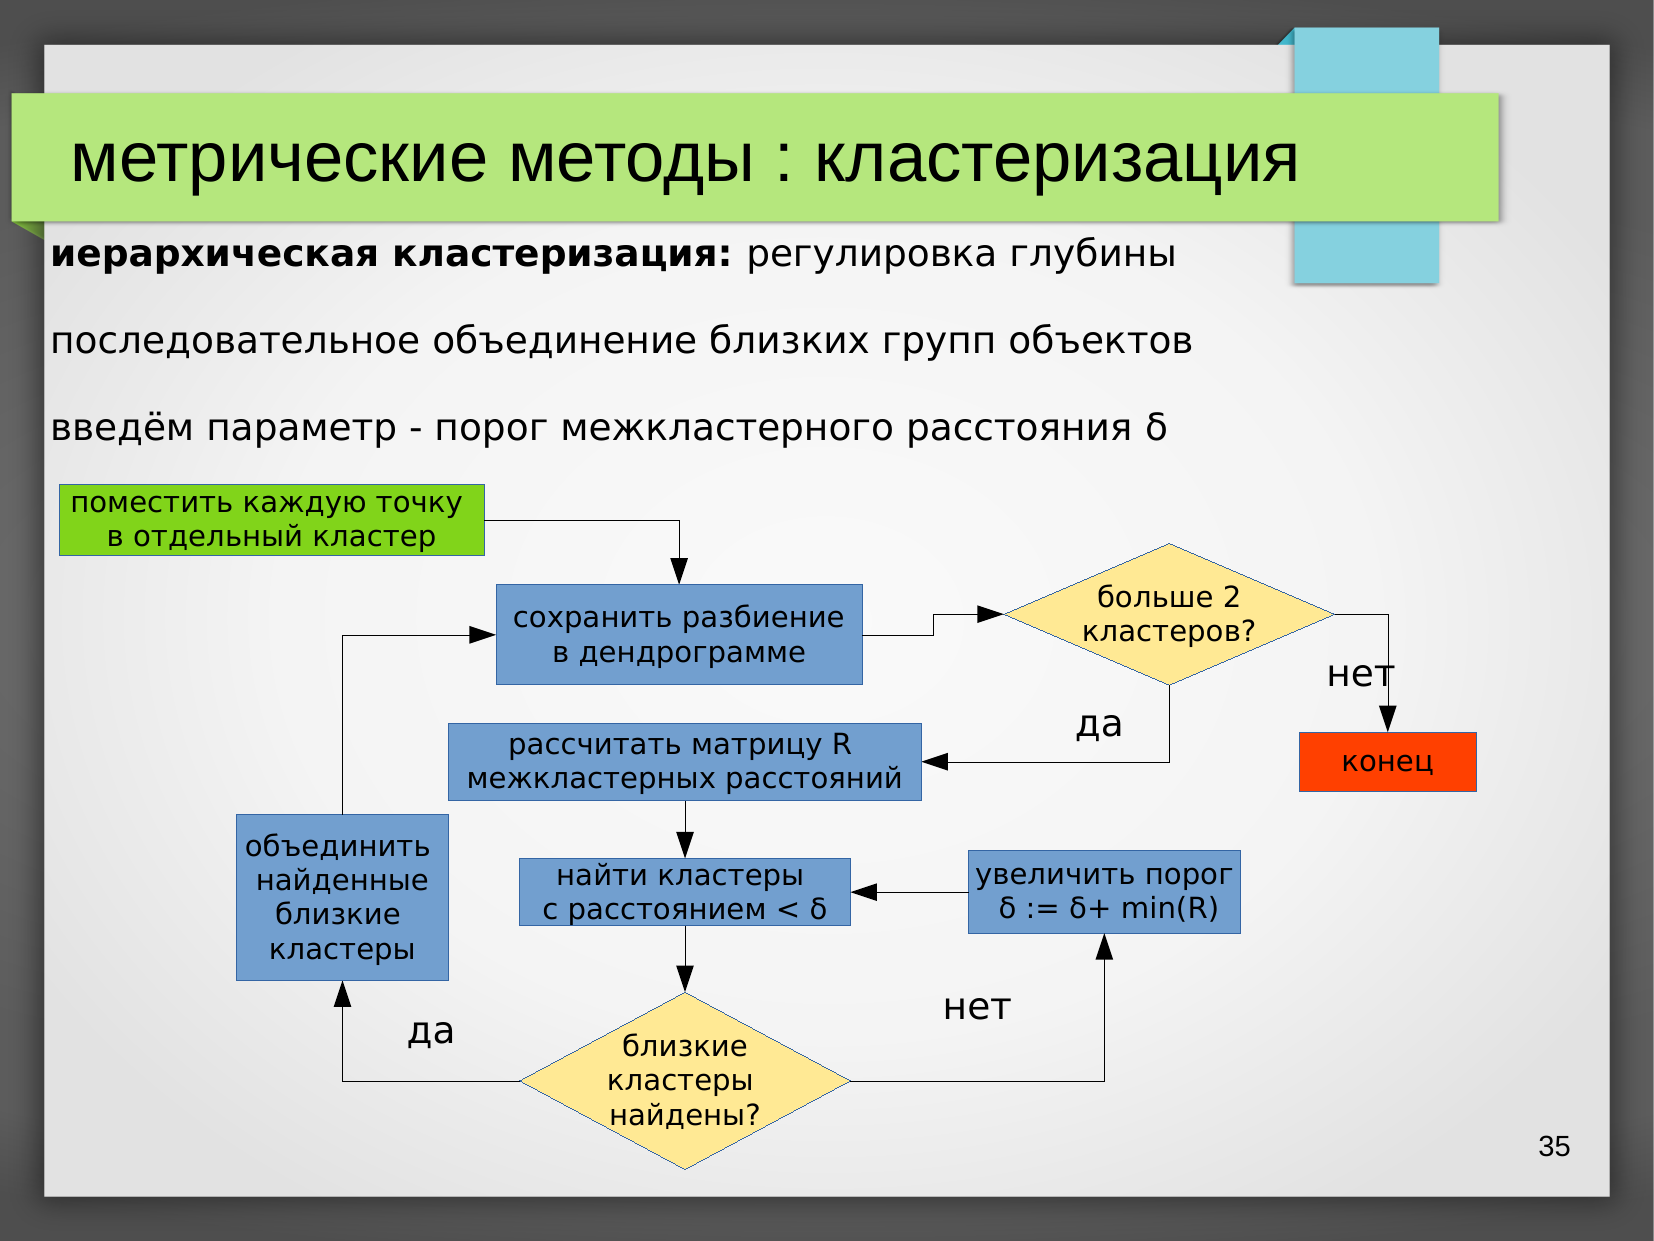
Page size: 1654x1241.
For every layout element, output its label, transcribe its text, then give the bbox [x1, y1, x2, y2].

picture [0, 0, 1654, 1241]
text_box близкие кластеры найдены? [519, 992, 851, 1170]
text_box сохранить разбиение в дендрограмме [496, 584, 863, 685]
text_box поместить каждую точку в отдельный кластер [59, 484, 485, 556]
text_box больше 2 кластеров? [1004, 543, 1335, 685]
text_box конец [1299, 732, 1477, 792]
text_box иерархическая кластеризация: регулировка глубины последовательное объединение близких групп объектов введём параметр - порог межкластерного расстояния δ [35, 224, 1288, 467]
text_box найти кластеры с расстоянием < δ [519, 858, 851, 926]
text_box увеличить порог δ := δ+ min(R) [968, 850, 1241, 934]
text_box рассчитать матрицу R межкластерных расстояний [448, 723, 922, 801]
title метрические методы : кластеризация [70, 117, 1382, 197]
text_box объединить найденные близкие кластеры [236, 814, 449, 981]
